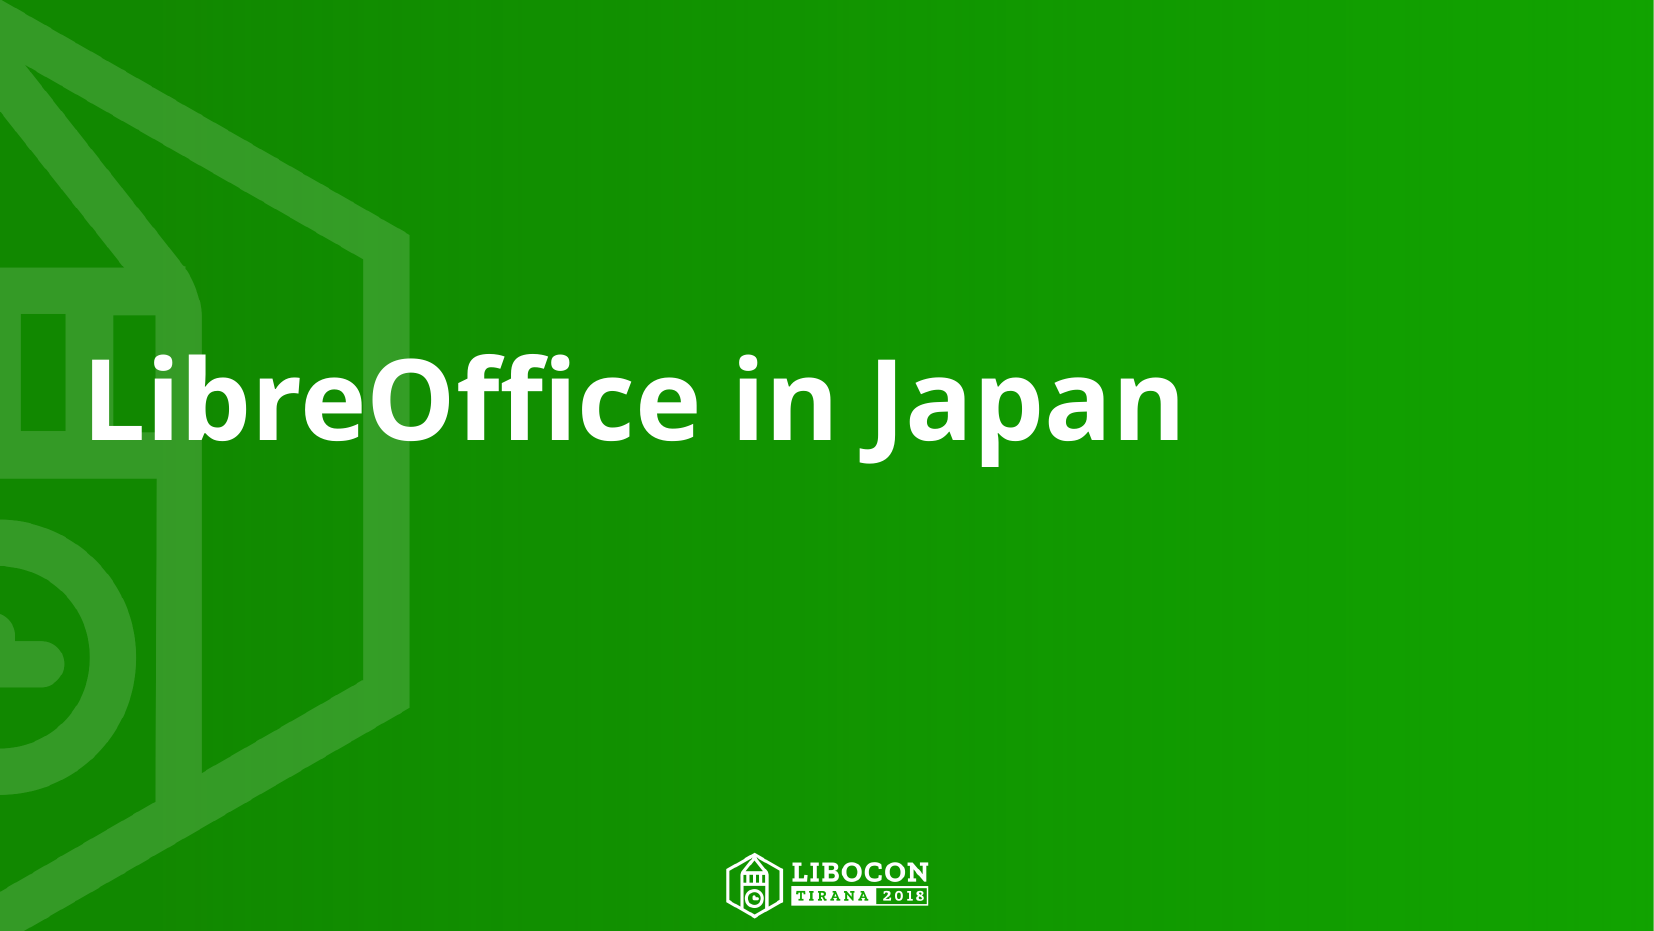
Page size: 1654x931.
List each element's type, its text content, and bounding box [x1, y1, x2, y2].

subtitle LibreOffice in Japan [82, 37, 1571, 757]
picture [0, 0, 1654, 931]
